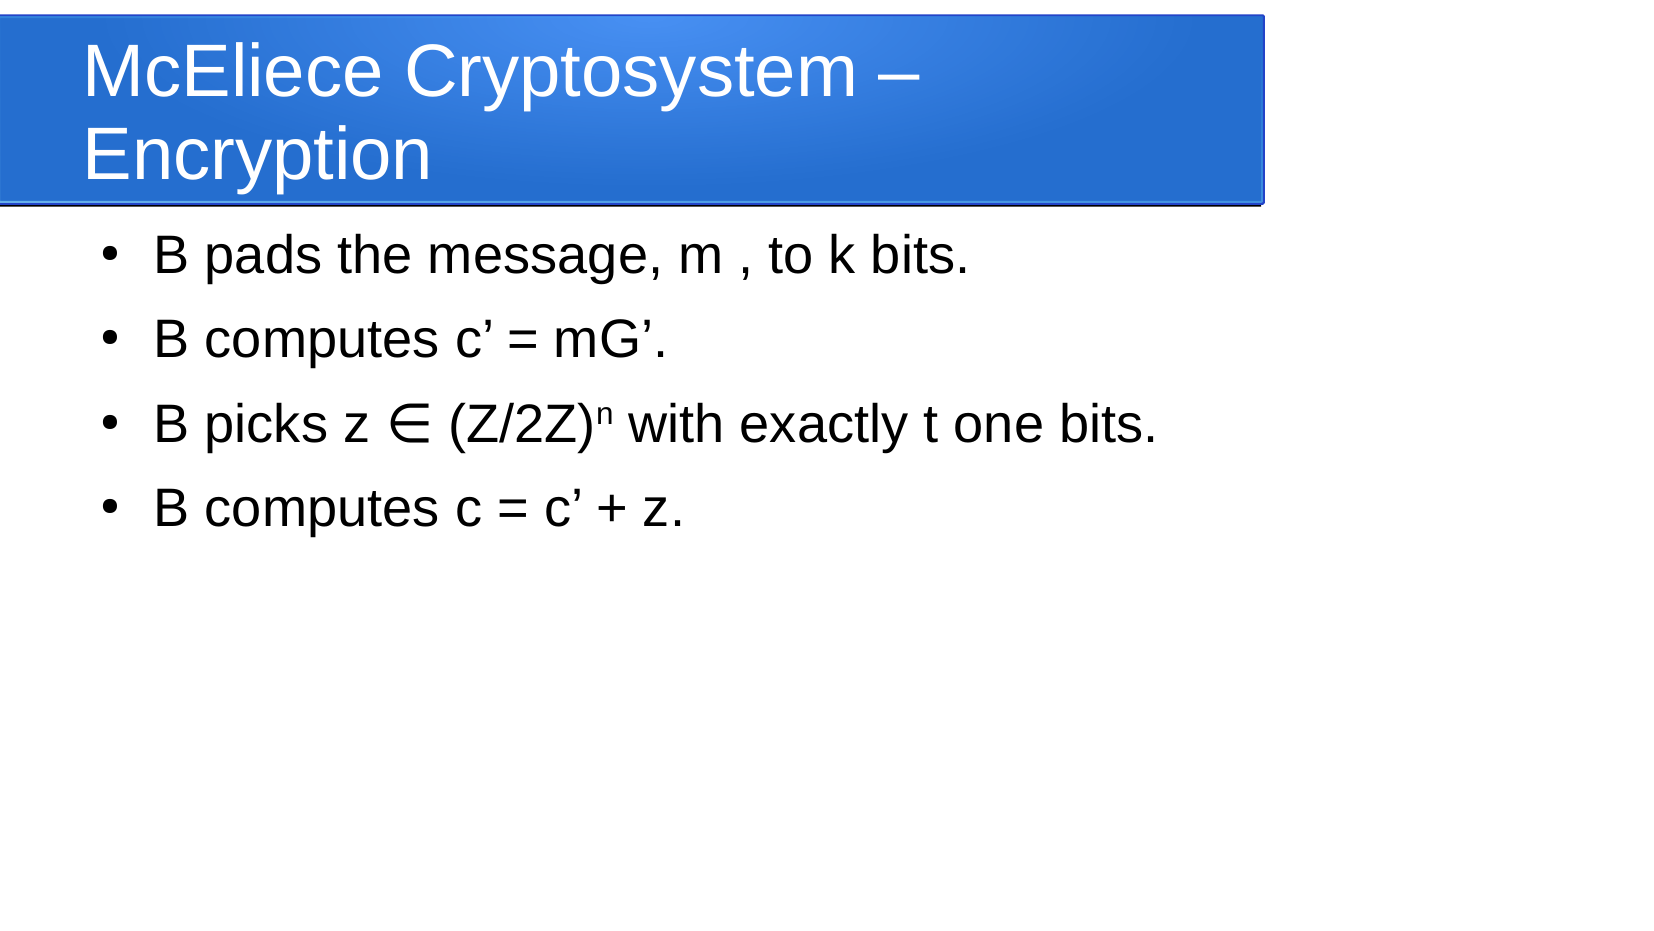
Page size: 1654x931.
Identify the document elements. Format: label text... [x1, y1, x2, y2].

title McEliece Cryptosystem – Encryption [82, 29, 1235, 196]
list B pads the message, m , to k bits. B computes c’ = mG’. B picks z ∈ (Z/2Z)n with exactly t one bits. B computes c = c’ + z. [82, 224, 1571, 764]
